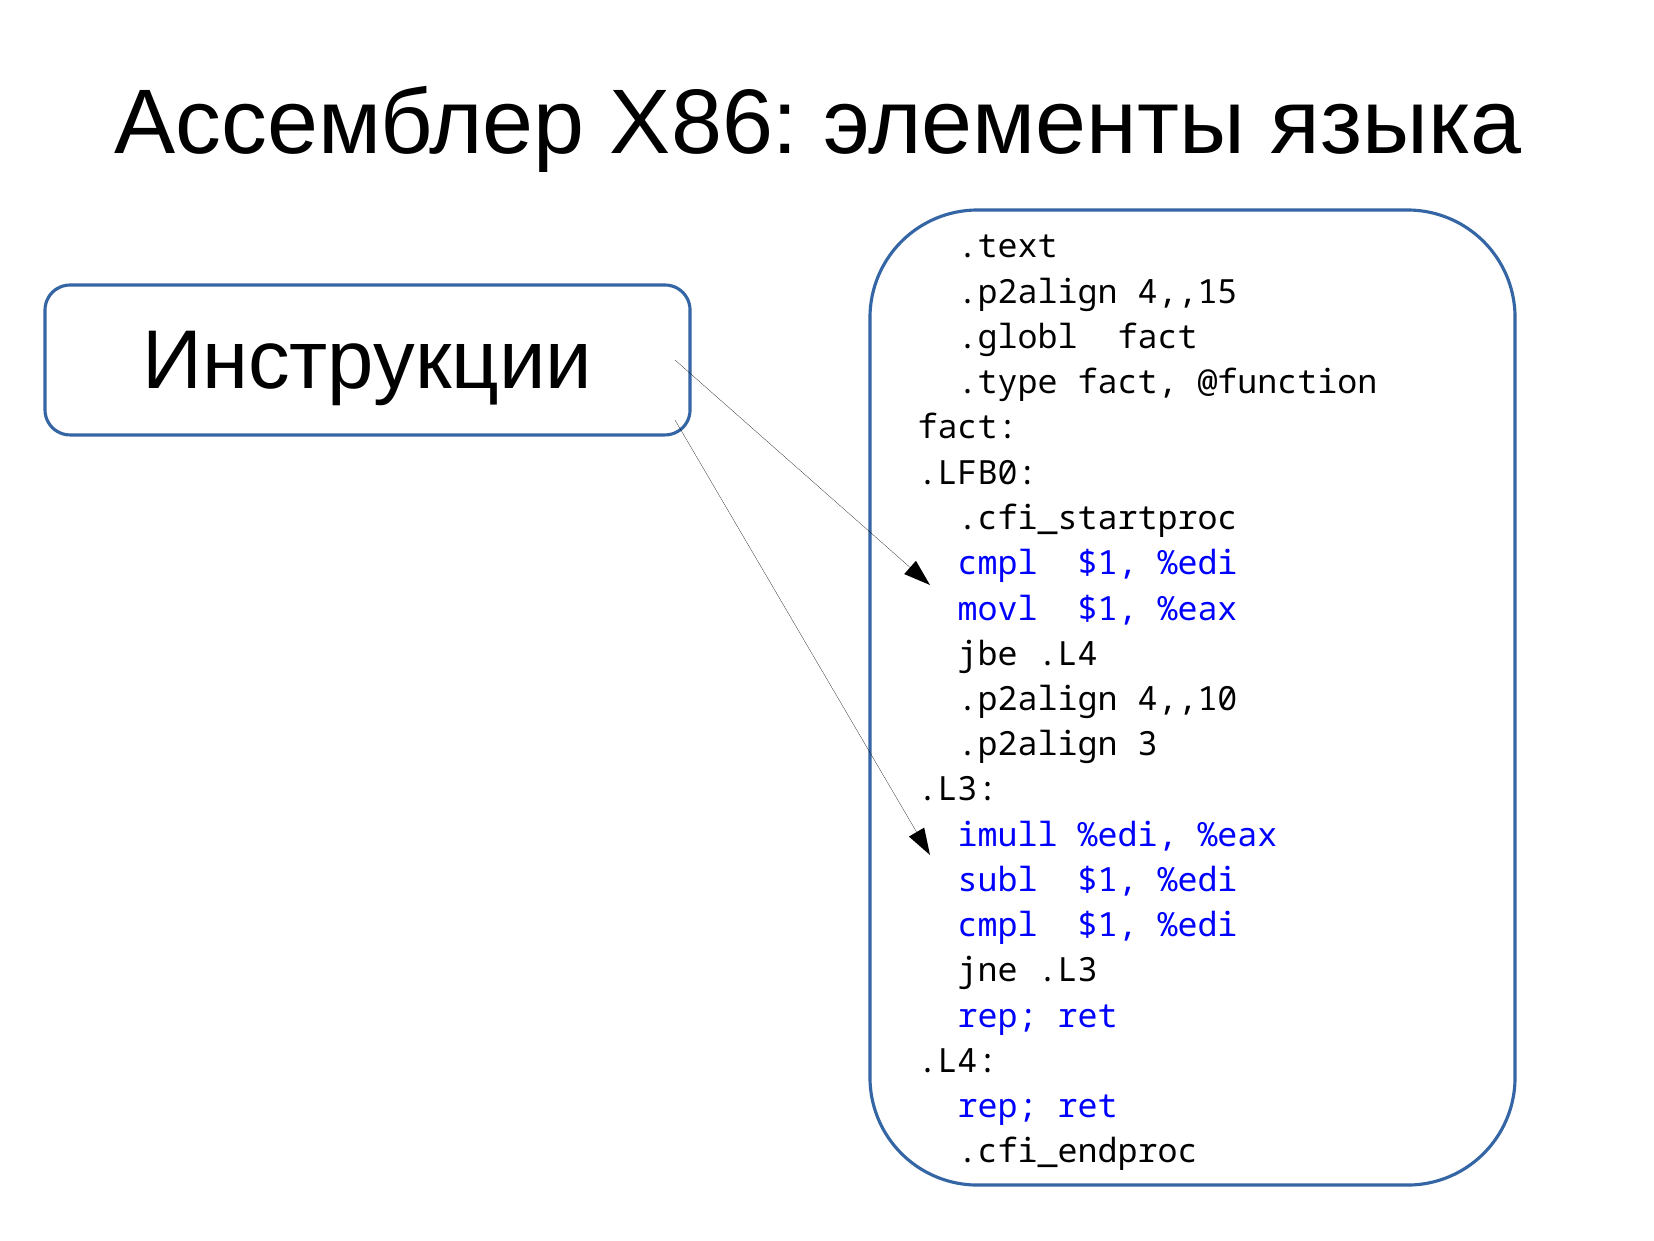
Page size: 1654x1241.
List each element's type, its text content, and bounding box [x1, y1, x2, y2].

text_box Инструкции [45, 285, 691, 435]
title Ассемблер X86: элементы языка [75, 17, 1564, 226]
text_box .text .p2align 4,,15 .globl fact .type fact, @function fact: .LFB0: .cfi_startproc cmpl $1, %edi movl $1, %eax jbe .L4 .p2align 4,,10 .p2align 3 .L3: imull %edi, %eax subl $1, %edi cmpl $1, %edi jne .L3 rep; ret .L4: rep; ret .cfi_endproc [870, 210, 1516, 1186]
